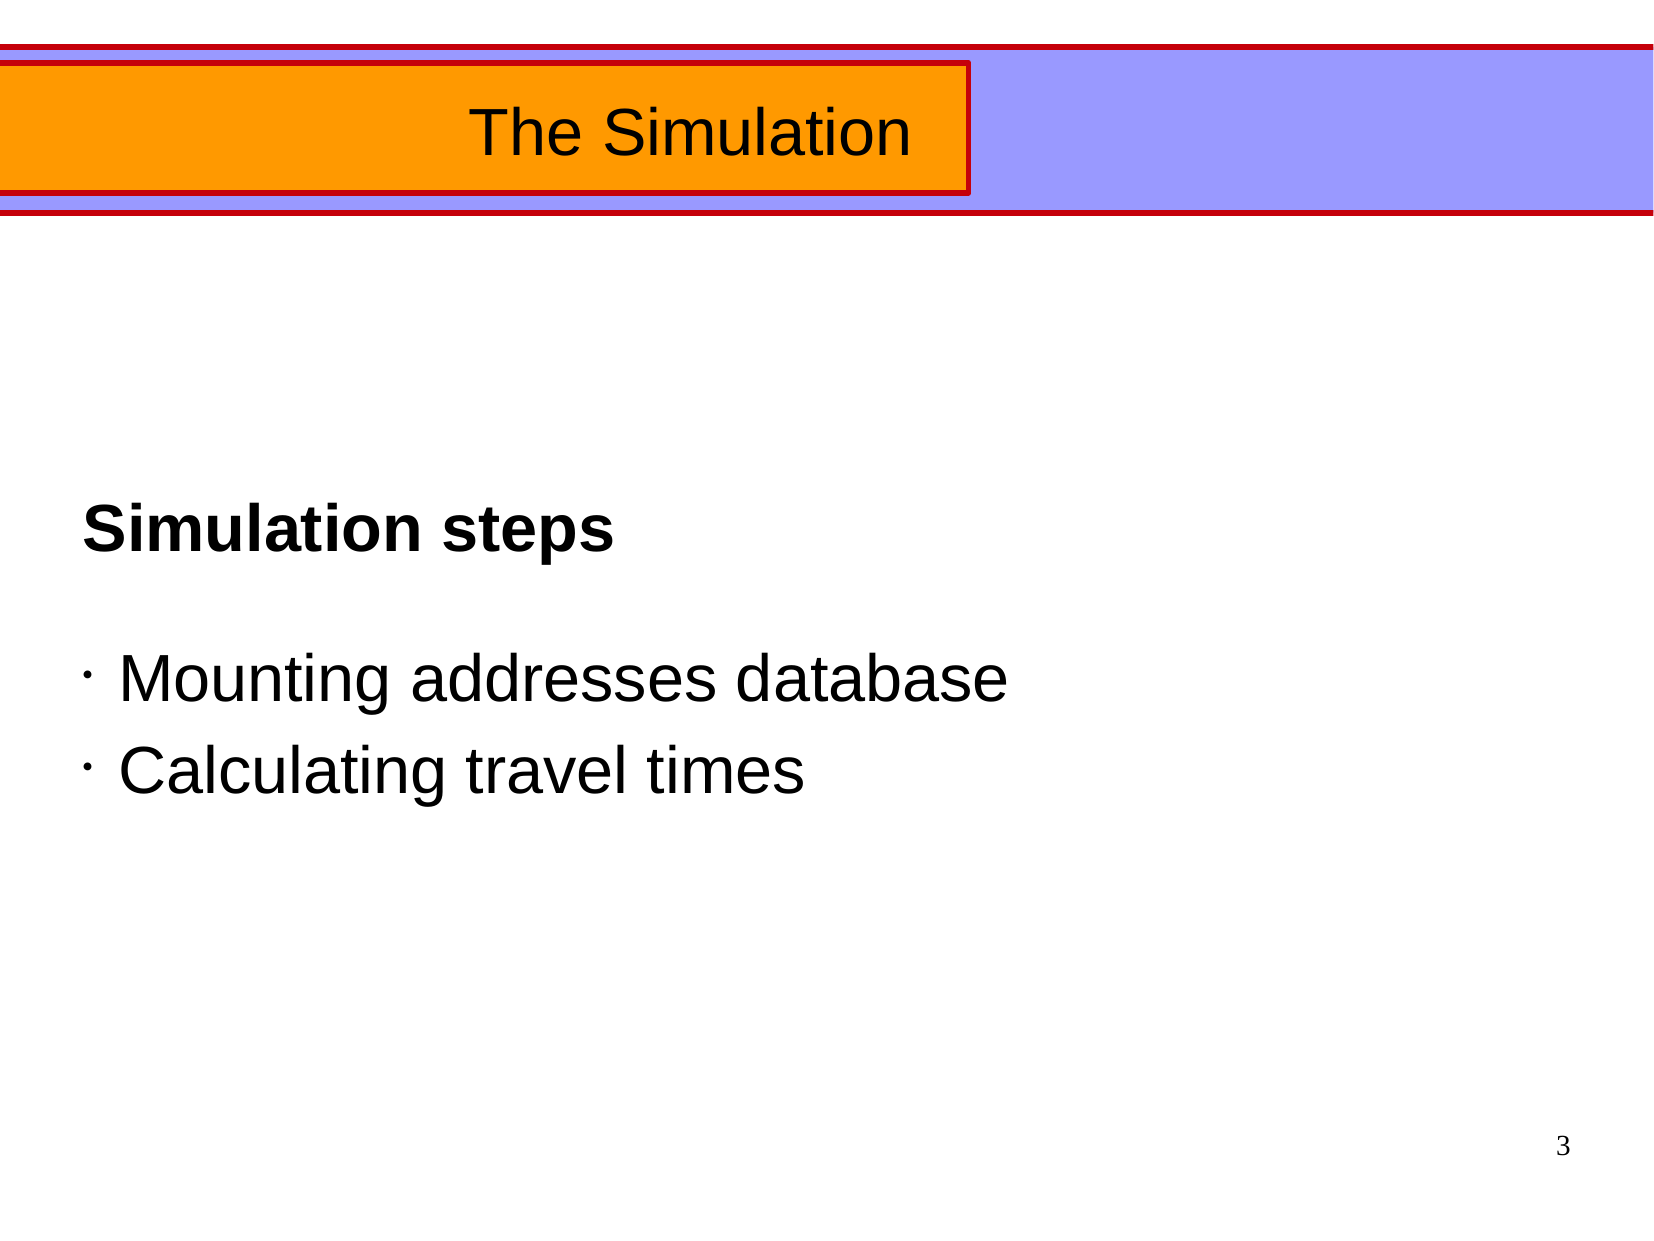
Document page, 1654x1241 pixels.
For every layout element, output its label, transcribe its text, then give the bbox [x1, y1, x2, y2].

subtitle Simulation steps Mounting addresses database Calculating travel times [82, 290, 1571, 1010]
title The Simulation [413, 70, 969, 193]
text_box [0, 47, 1654, 213]
